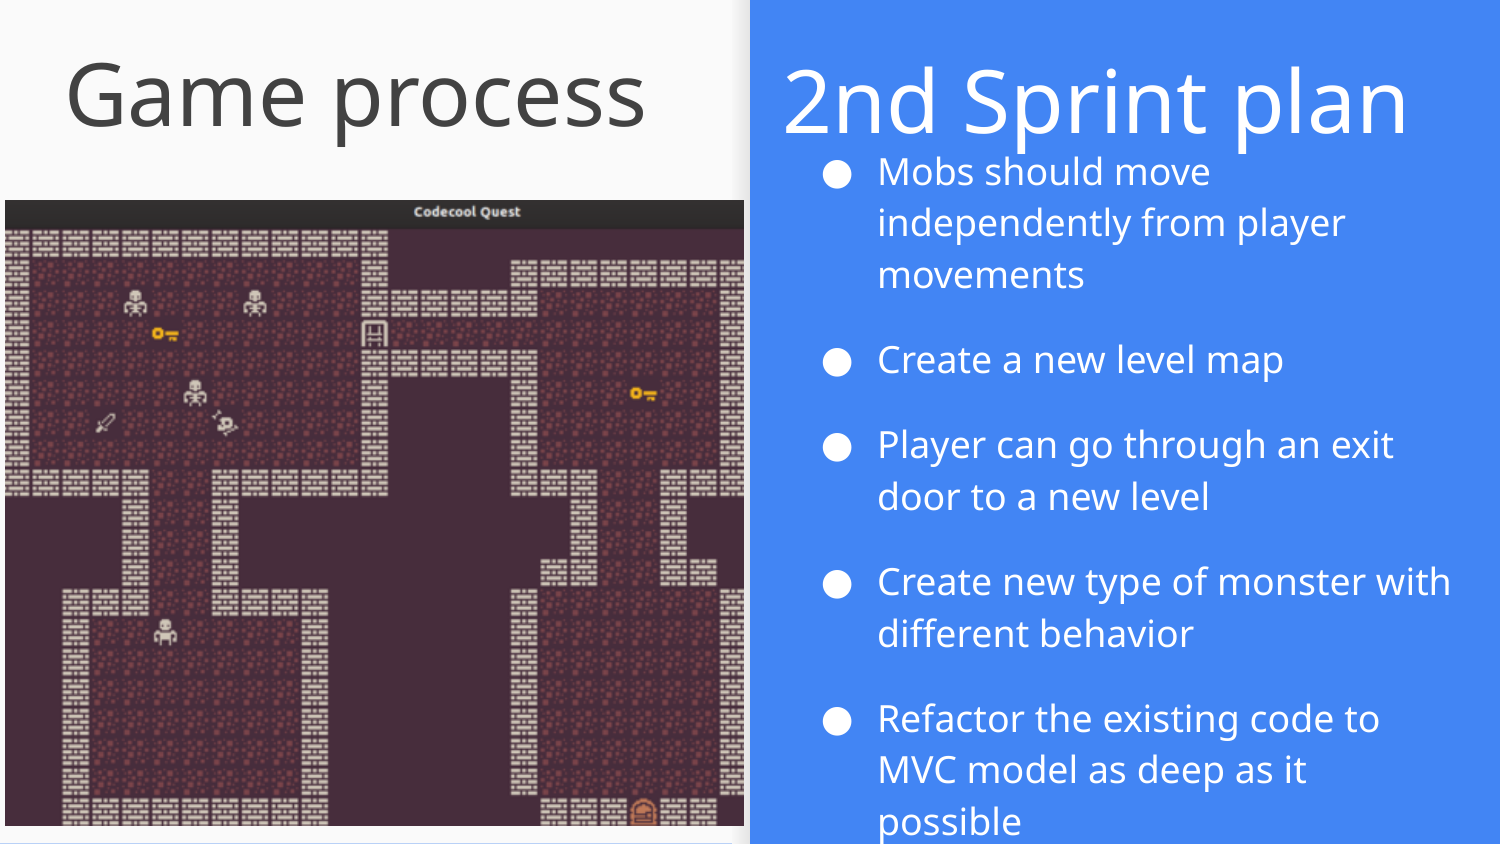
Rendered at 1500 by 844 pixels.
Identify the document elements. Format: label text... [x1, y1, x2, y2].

title 2nd Sprint plan [764, 0, 1429, 239]
picture [5, 200, 744, 826]
list Mobs should move independently from player movements Create a new level map Player can go through an exit door to a new level Create new type of monster with different behavior Refactor the existing code to MVC model as deep as it possible [787, 188, 1472, 795]
title Game process [23, 0, 688, 200]
